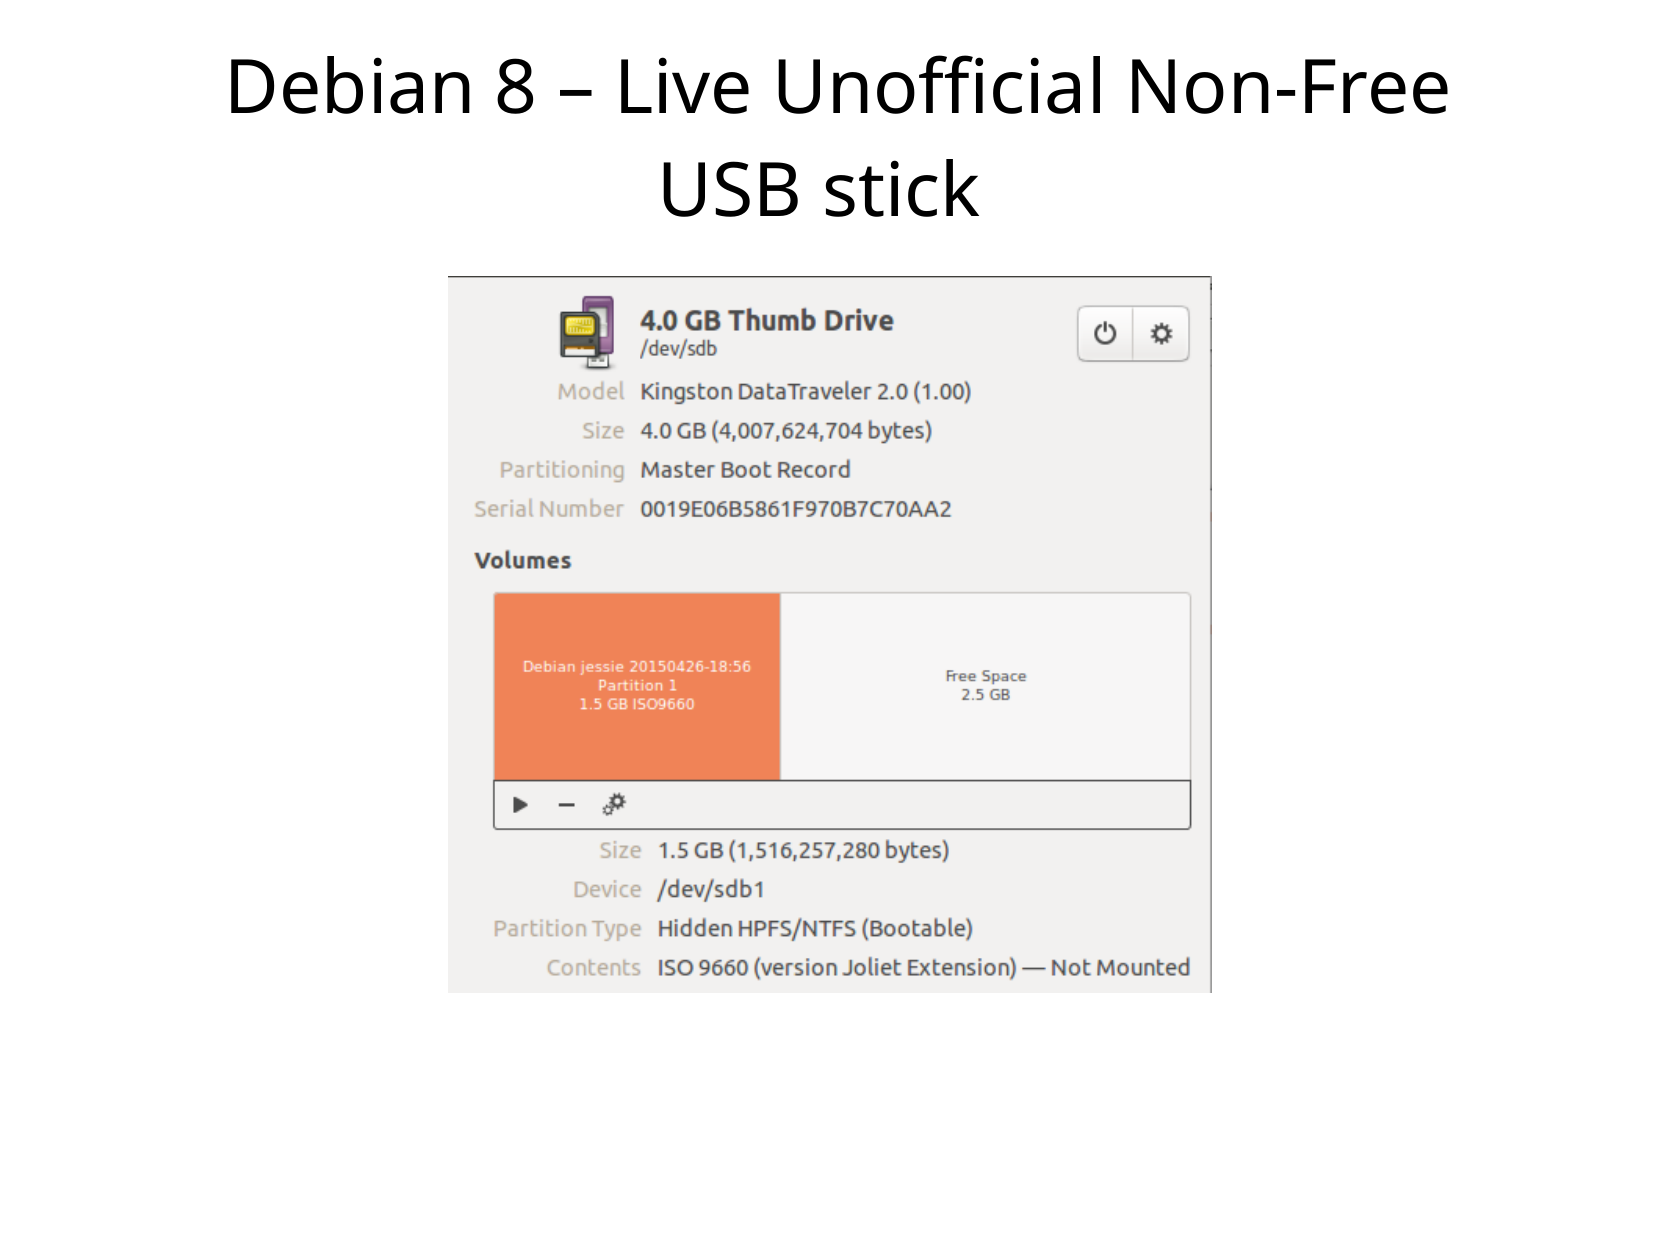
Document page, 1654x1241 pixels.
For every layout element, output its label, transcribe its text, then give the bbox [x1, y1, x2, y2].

picture [448, 276, 1212, 993]
title Debian 8 – Live Unofficial Non-Free USB stick [94, 53, 1583, 219]
